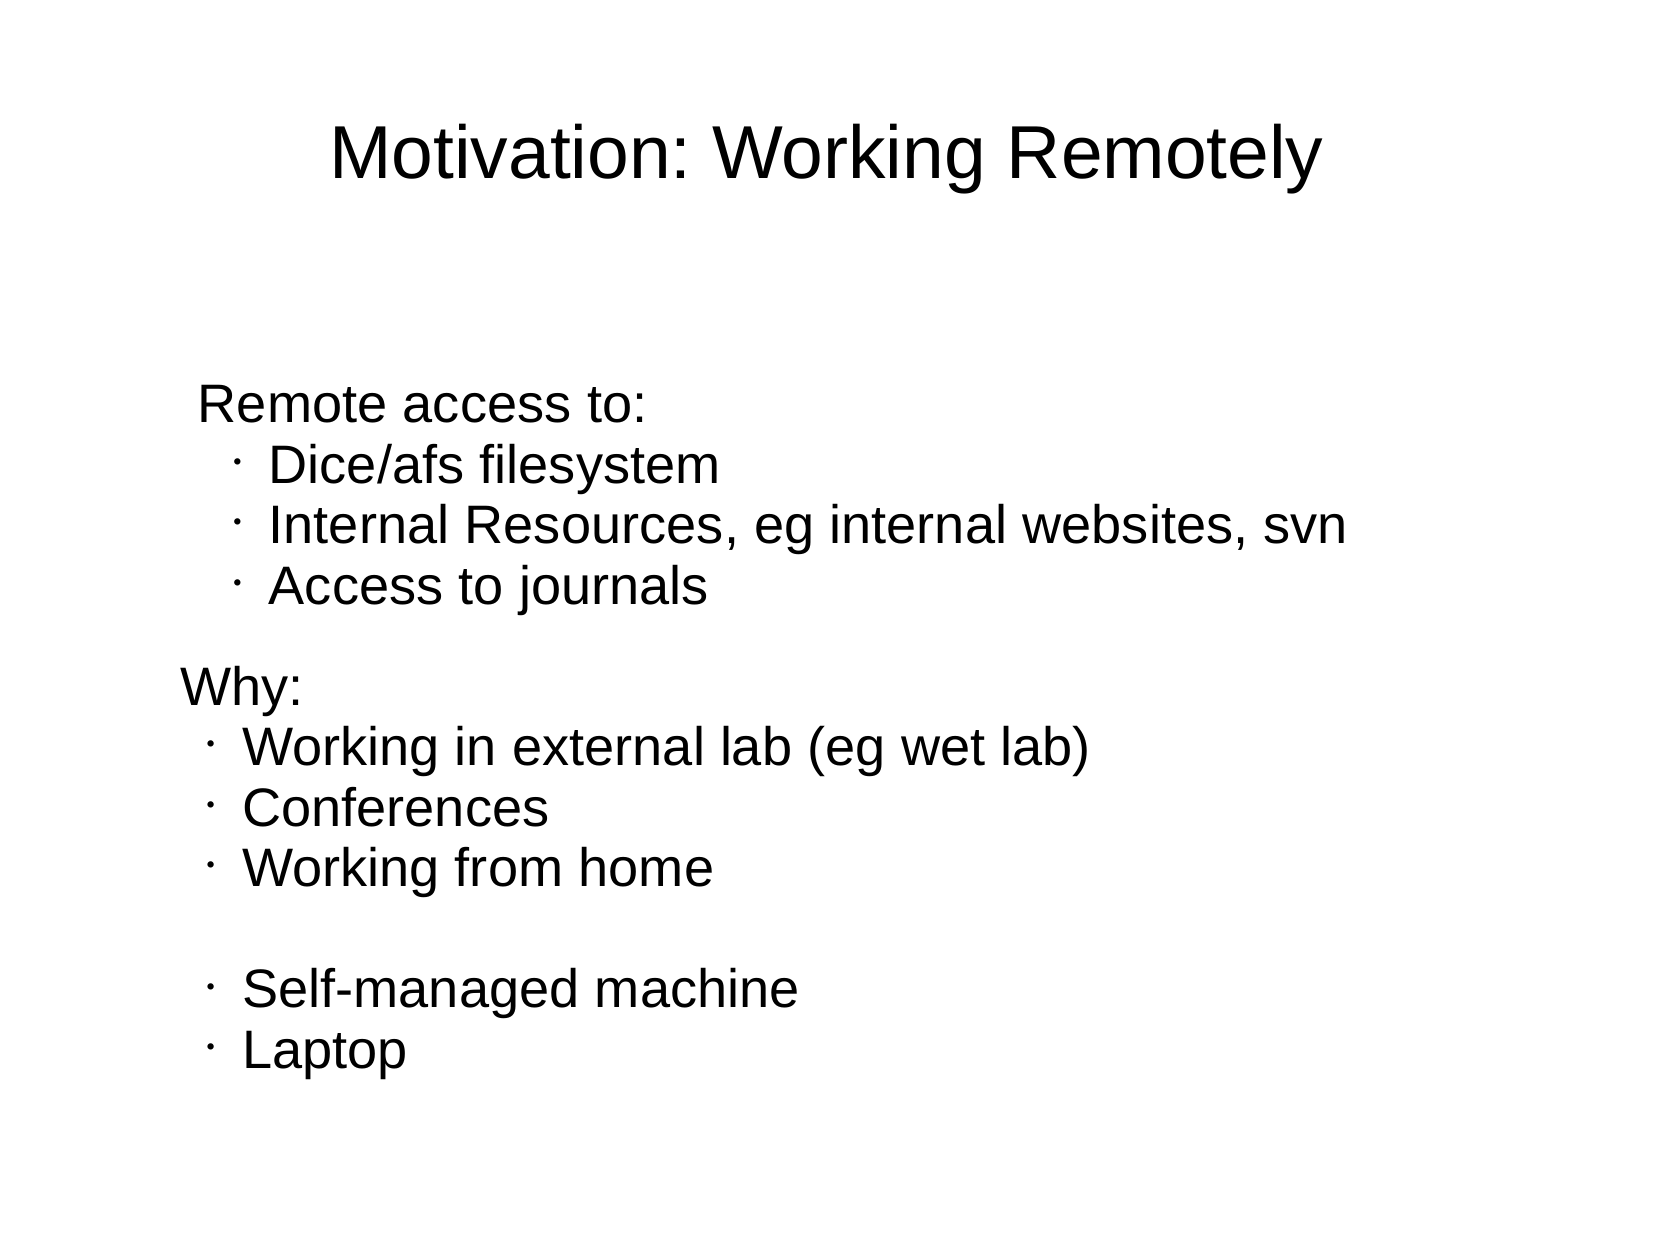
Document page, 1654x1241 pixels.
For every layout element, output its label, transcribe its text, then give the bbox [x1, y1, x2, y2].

title Motivation: Working Remotely [82, 56, 1571, 250]
text_box Remote access to: Dice/afs filesystem Internal Resources, eg internal websites, svn Access to journals [183, 366, 1483, 624]
subtitle Why: Working in external lab (eg wet lab) Conferences Working from home Self-managed machine Laptop [171, 656, 1388, 1081]
